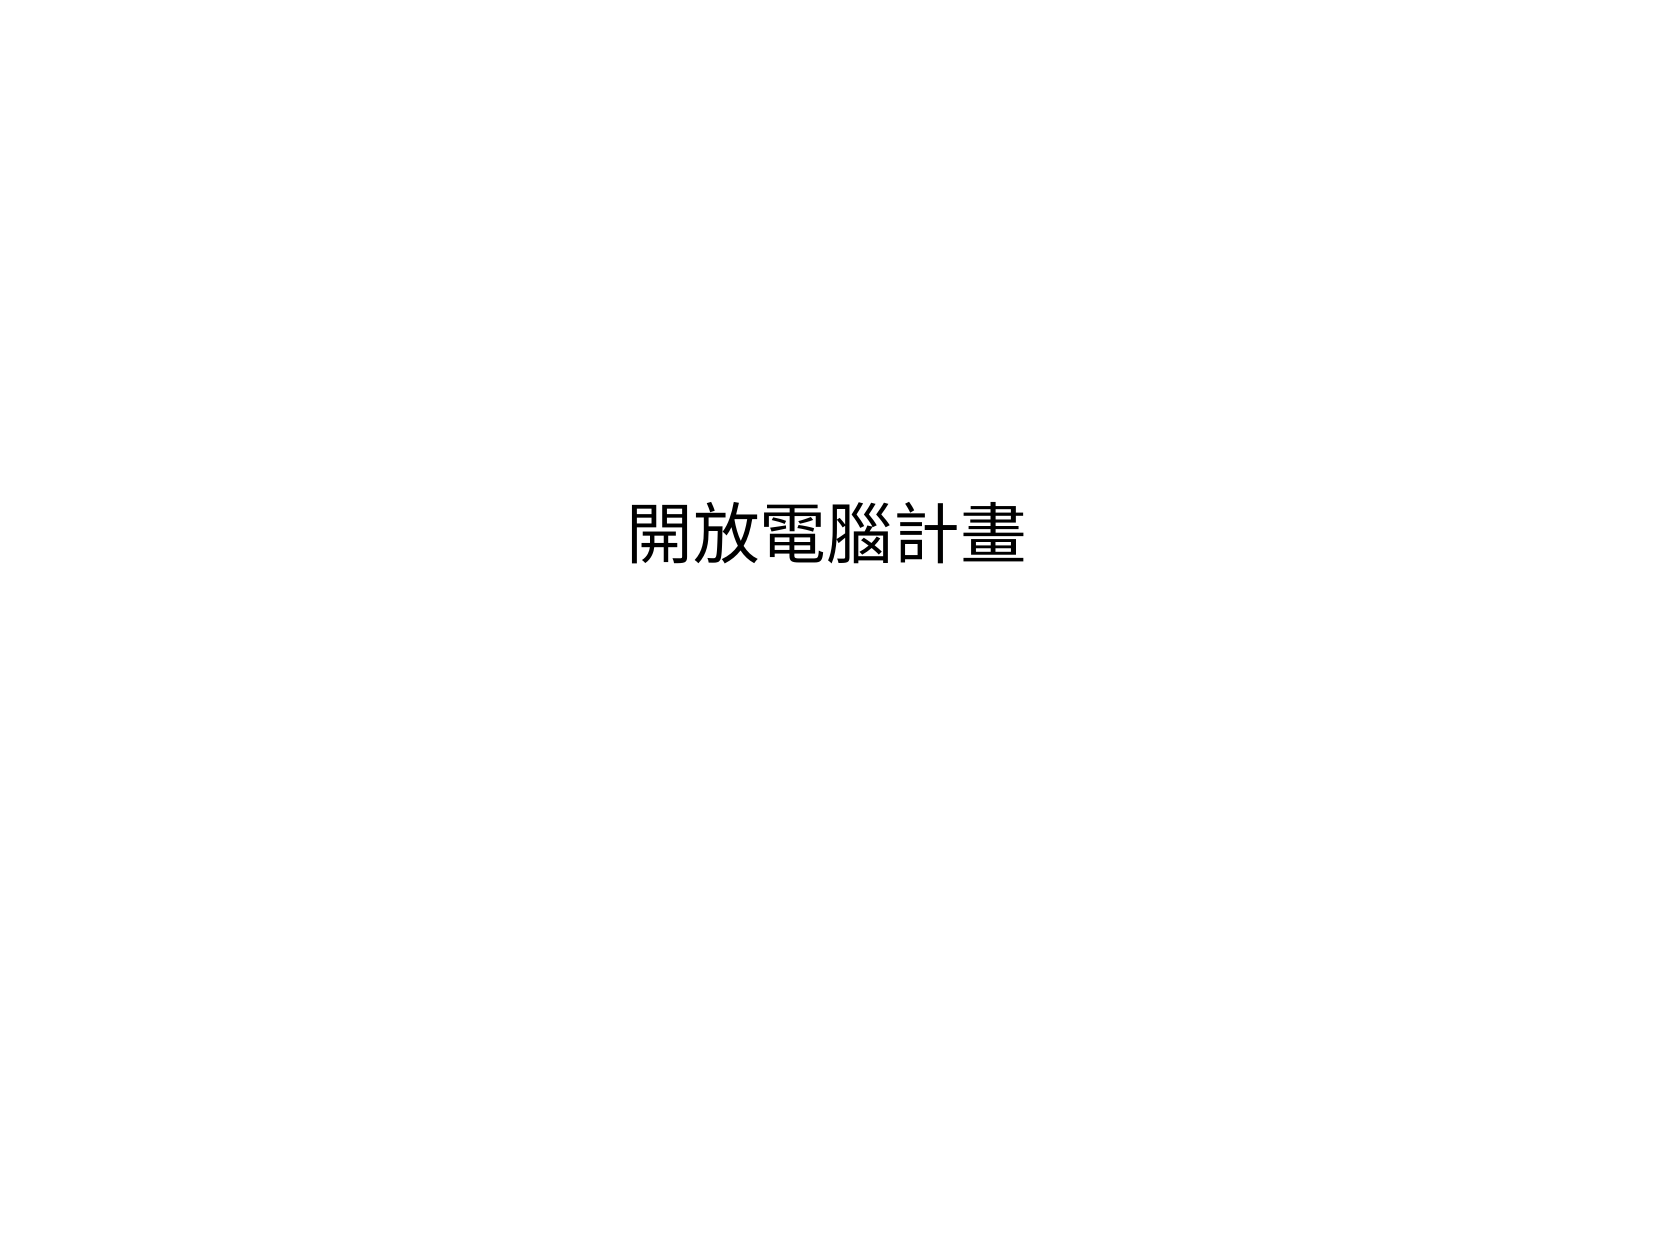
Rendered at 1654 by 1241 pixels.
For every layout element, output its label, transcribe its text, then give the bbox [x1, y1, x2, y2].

subtitle 開放電腦計畫 [82, 49, 1571, 1010]
